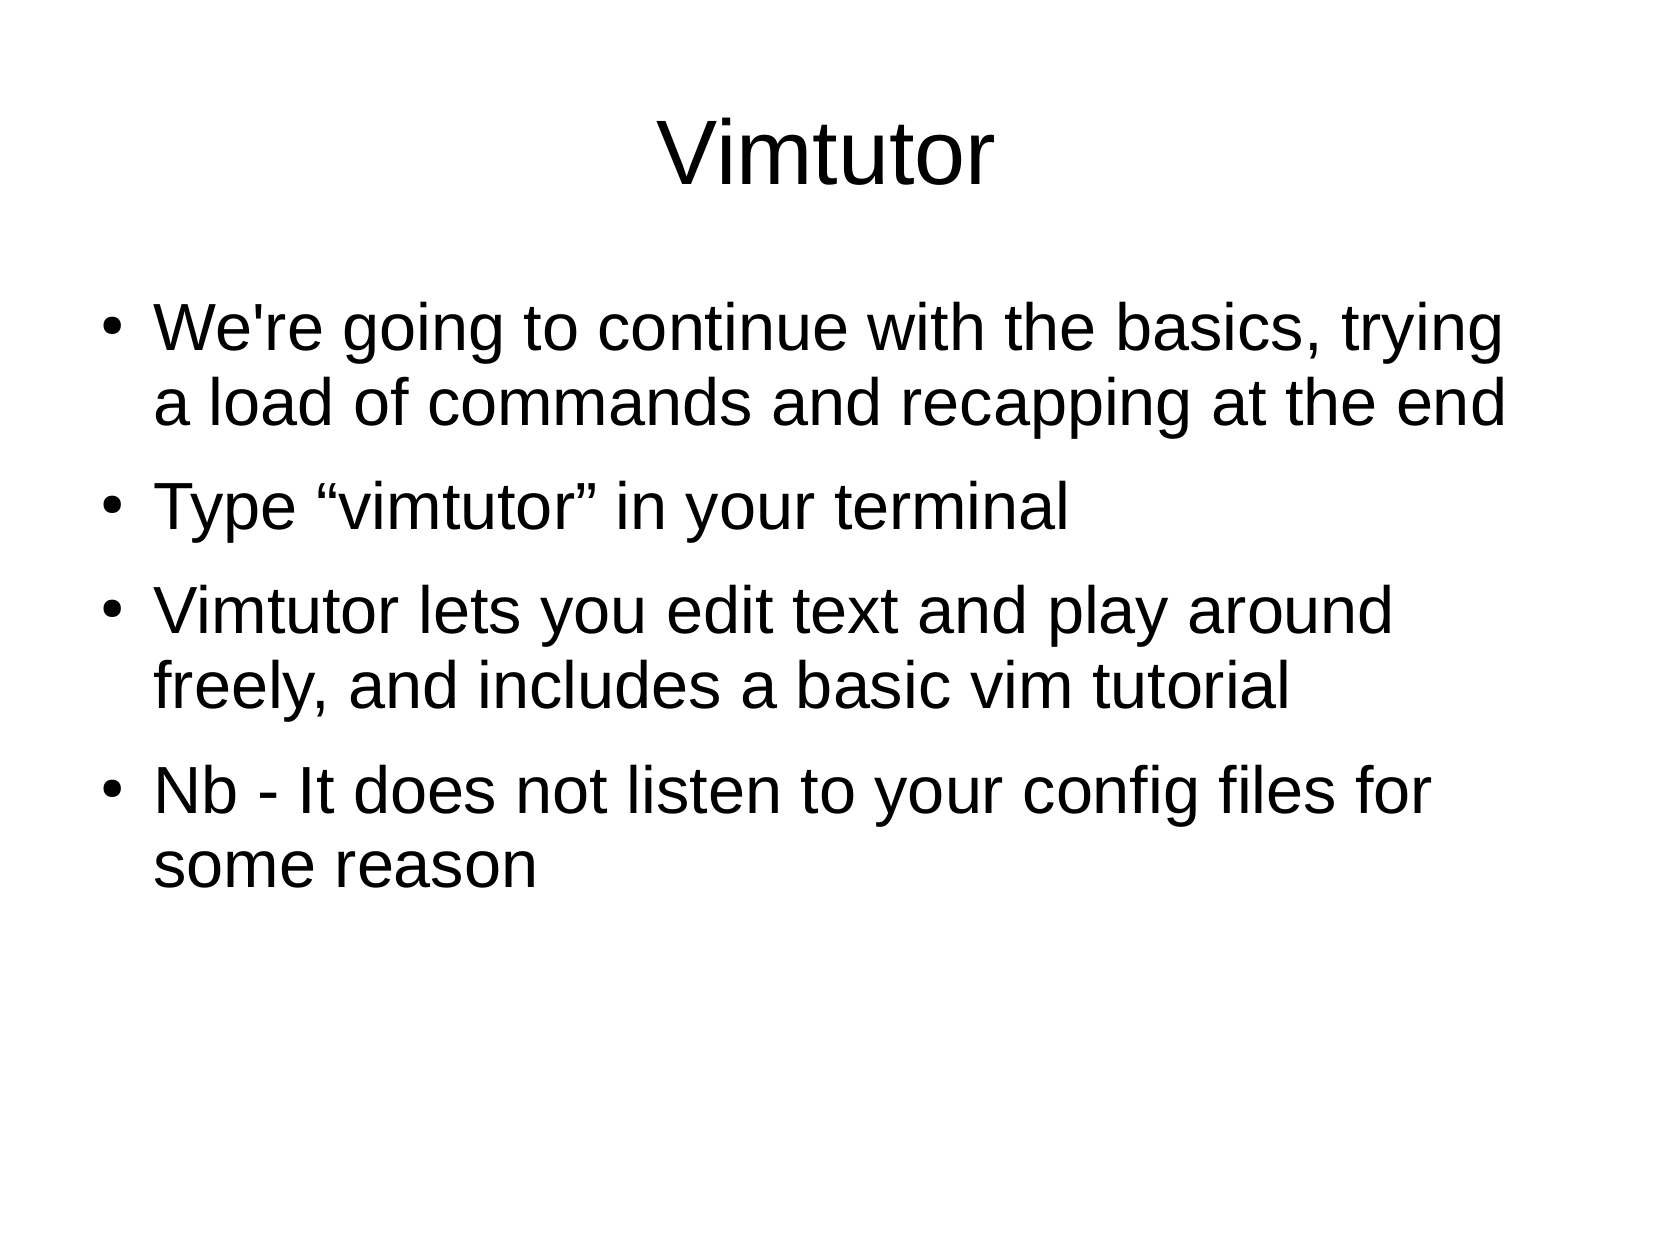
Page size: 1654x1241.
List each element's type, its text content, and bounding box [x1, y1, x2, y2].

title Vimtutor [82, 49, 1571, 257]
list We're going to continue with the basics, trying a load of commands and recapping at the end Type “vimtutor” in your terminal Vimtutor lets you edit text and play around freely, and includes a basic vim tutorial Nb - It does not listen to your config files for some reason [82, 290, 1538, 1010]
